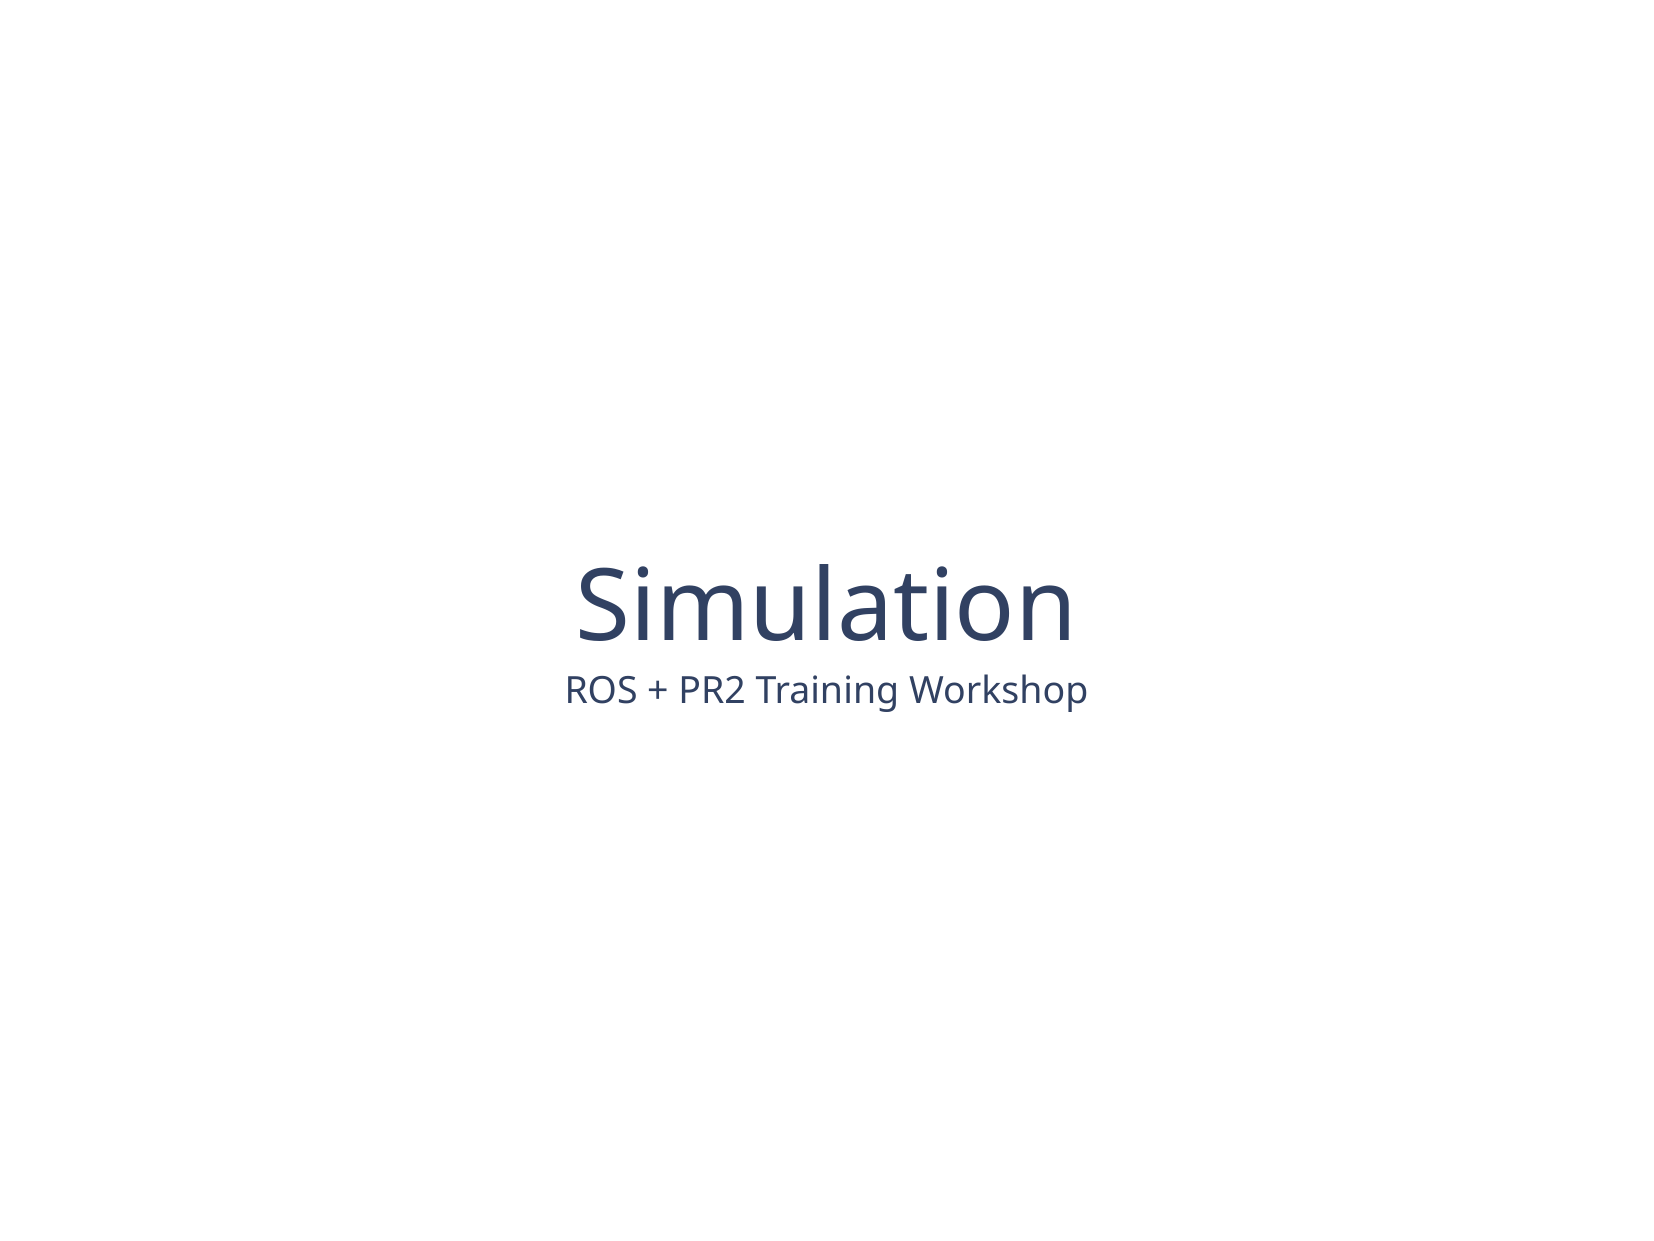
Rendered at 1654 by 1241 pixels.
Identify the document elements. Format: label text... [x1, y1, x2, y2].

text_box Simulation [0, 526, 1654, 656]
text_box ROS + PR2 Training Workshop [0, 656, 1654, 715]
